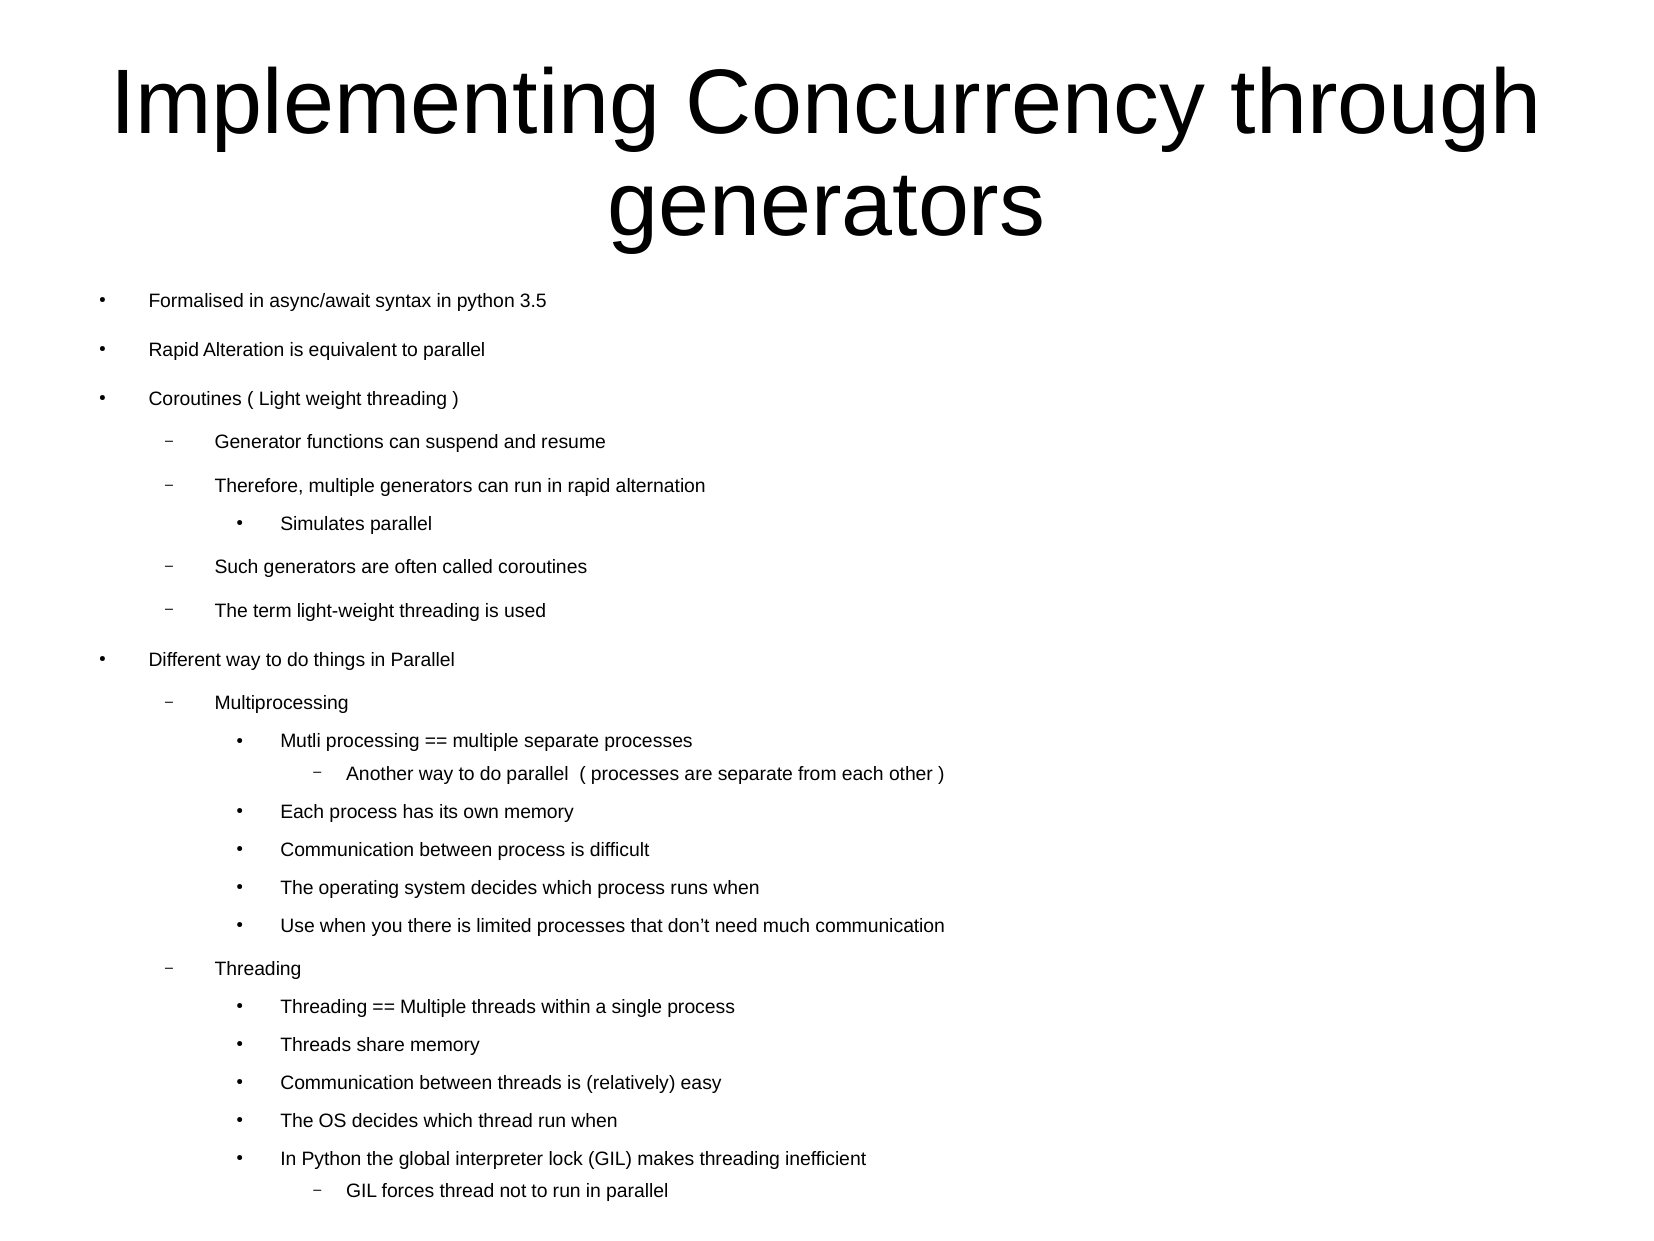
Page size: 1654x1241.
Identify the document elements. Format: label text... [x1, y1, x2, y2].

list Formalised in async/await syntax in python 3.5 Rapid Alteration is equivalent to parallel Coroutines ( Light weight threading ) Generator functions can suspend and resume Therefore, multiple generators can run in rapid alternation Simulates parallel Such generators are often called coroutines The term light-weight threading is used Different way to do things in Parallel Multiprocessing Mutli processing == multiple separate processes Another way to do parallel ( processes are separate from each other ) Each process has its own memory Communication between process is difficult The operating system decides which process runs when Use when you there is limited processes that don’t need much communication Threading Threading == Multiple threads within a single process Threads share memory Communication between threads is (relatively) easy The OS decides which thread run when In Python the global interpreter lock (GIL) makes threading inefficient GIL forces thread not to run in parallel [82, 290, 1571, 1217]
title Implementing Concurrency through generators [82, 49, 1571, 257]
